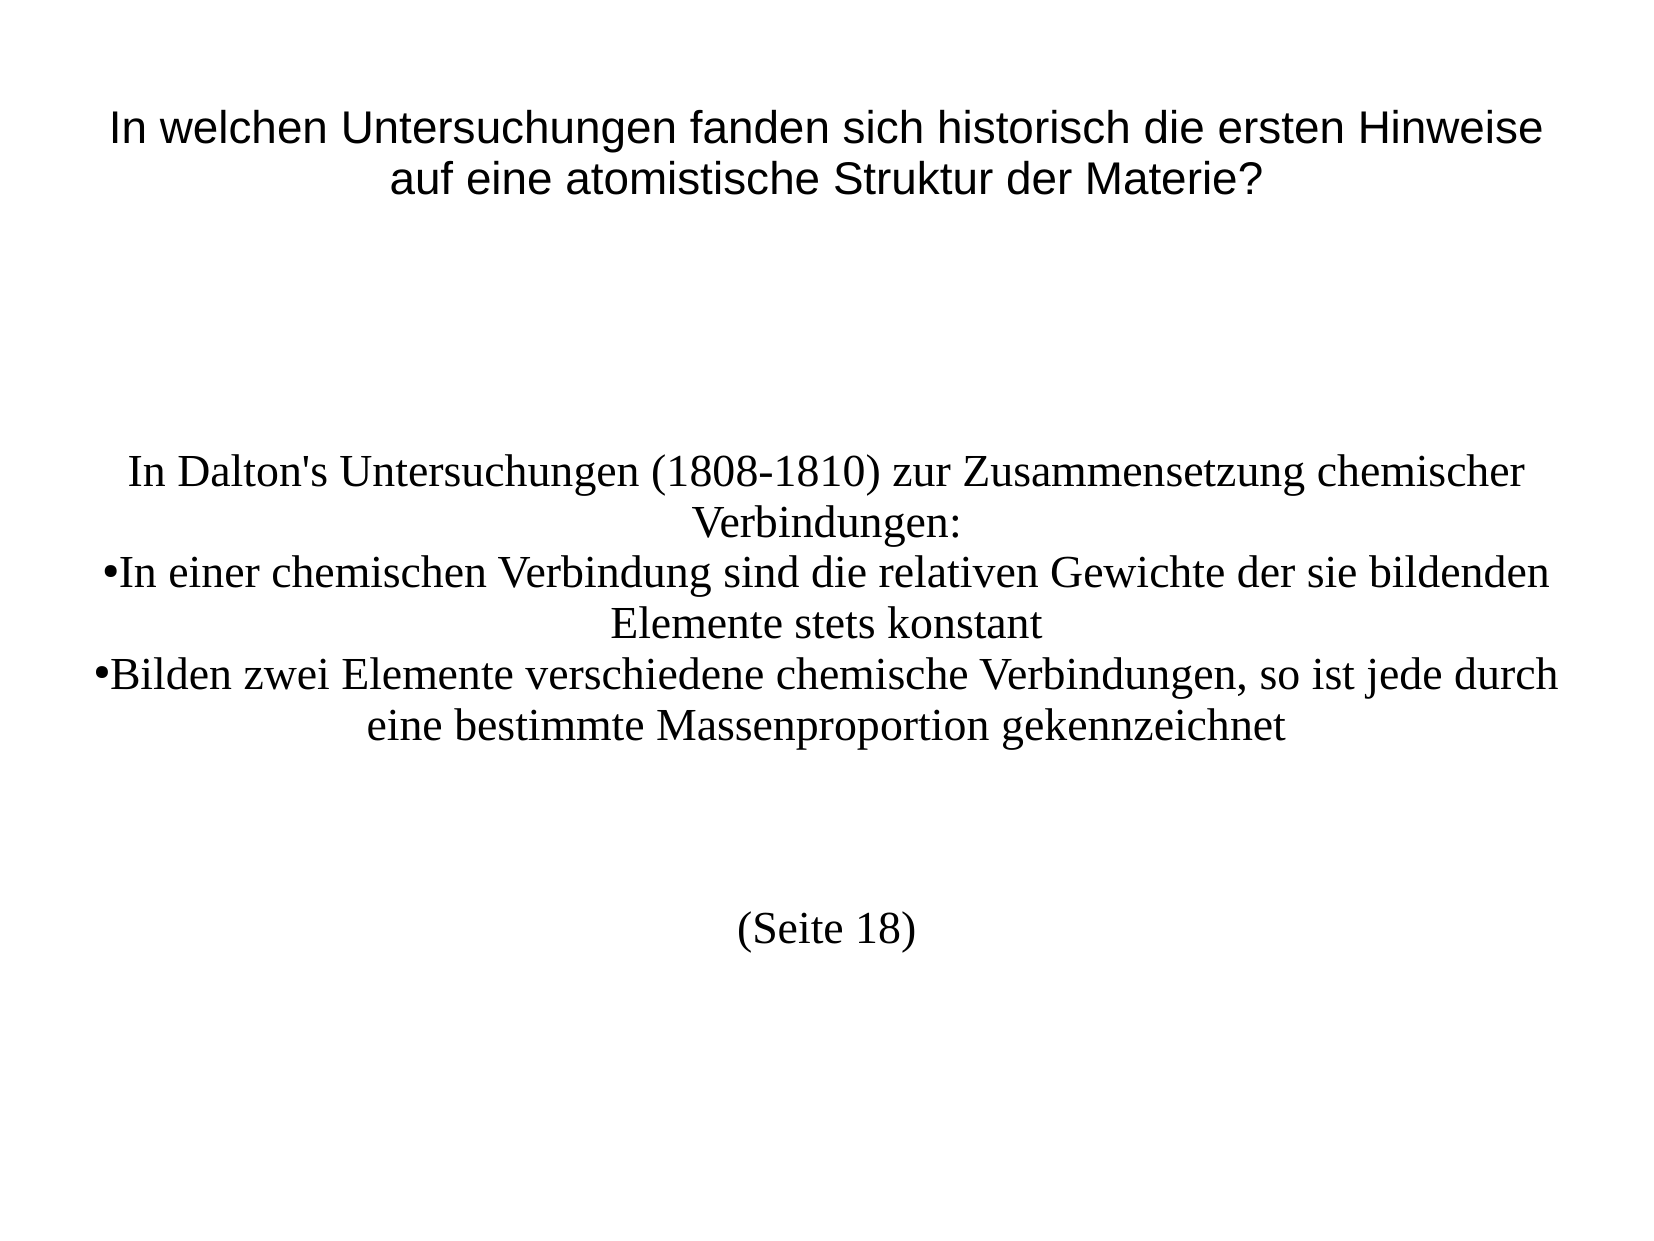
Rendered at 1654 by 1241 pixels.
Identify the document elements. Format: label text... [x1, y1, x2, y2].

title In welchen Untersuchungen fanden sich historisch die ersten Hinweise auf eine atomistische Struktur der Materie? [82, 49, 1571, 257]
subtitle In Dalton's Untersuchungen (1808-1810) zur Zusammensetzung chemischer Verbindungen: In einer chemischen Verbindung sind die relativen Gewichte der sie bildenden Elemente stets konstant Bilden zwei Elemente verschiedene chemische Verbindungen, so ist jede durch eine bestimmte Massenproportion gekennzeichnet (Seite 18) [82, 290, 1571, 1109]
